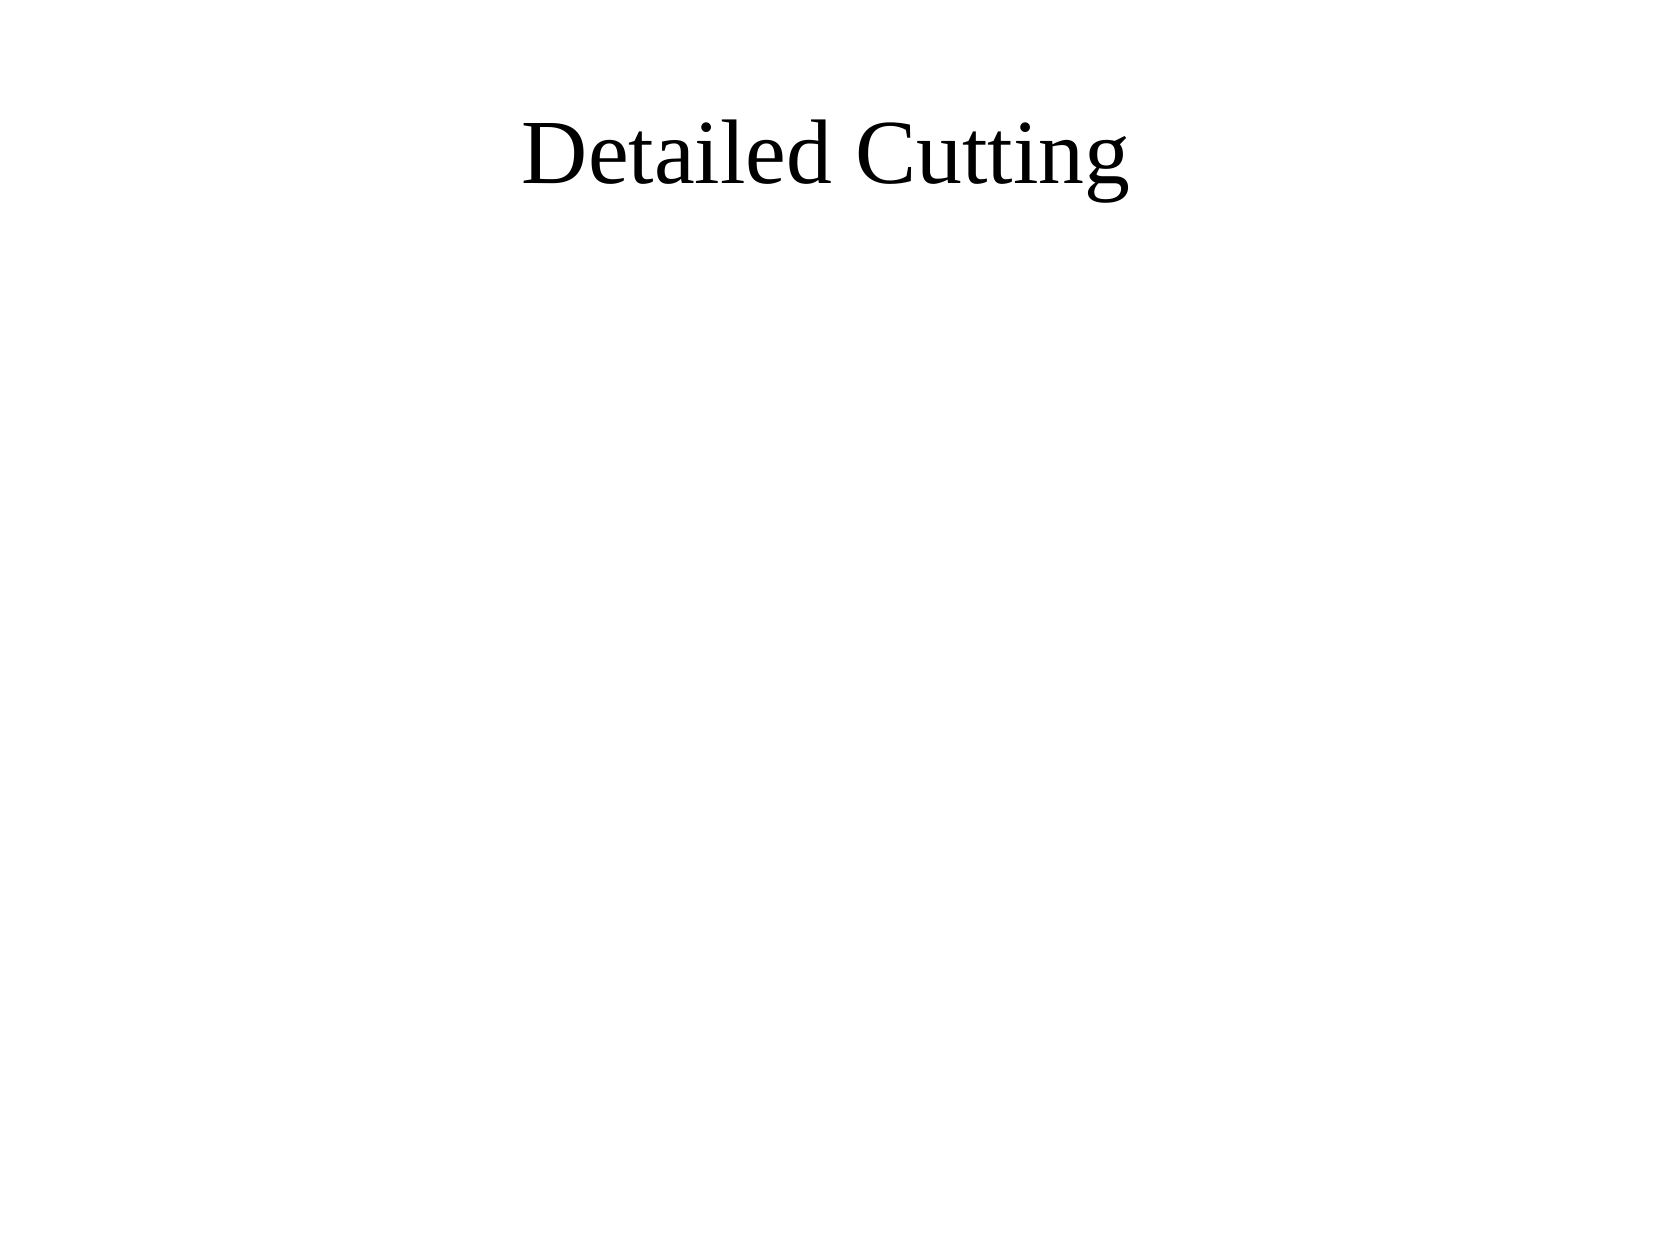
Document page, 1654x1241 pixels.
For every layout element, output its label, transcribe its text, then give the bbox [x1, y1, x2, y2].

title Detailed Cutting [82, 49, 1571, 257]
